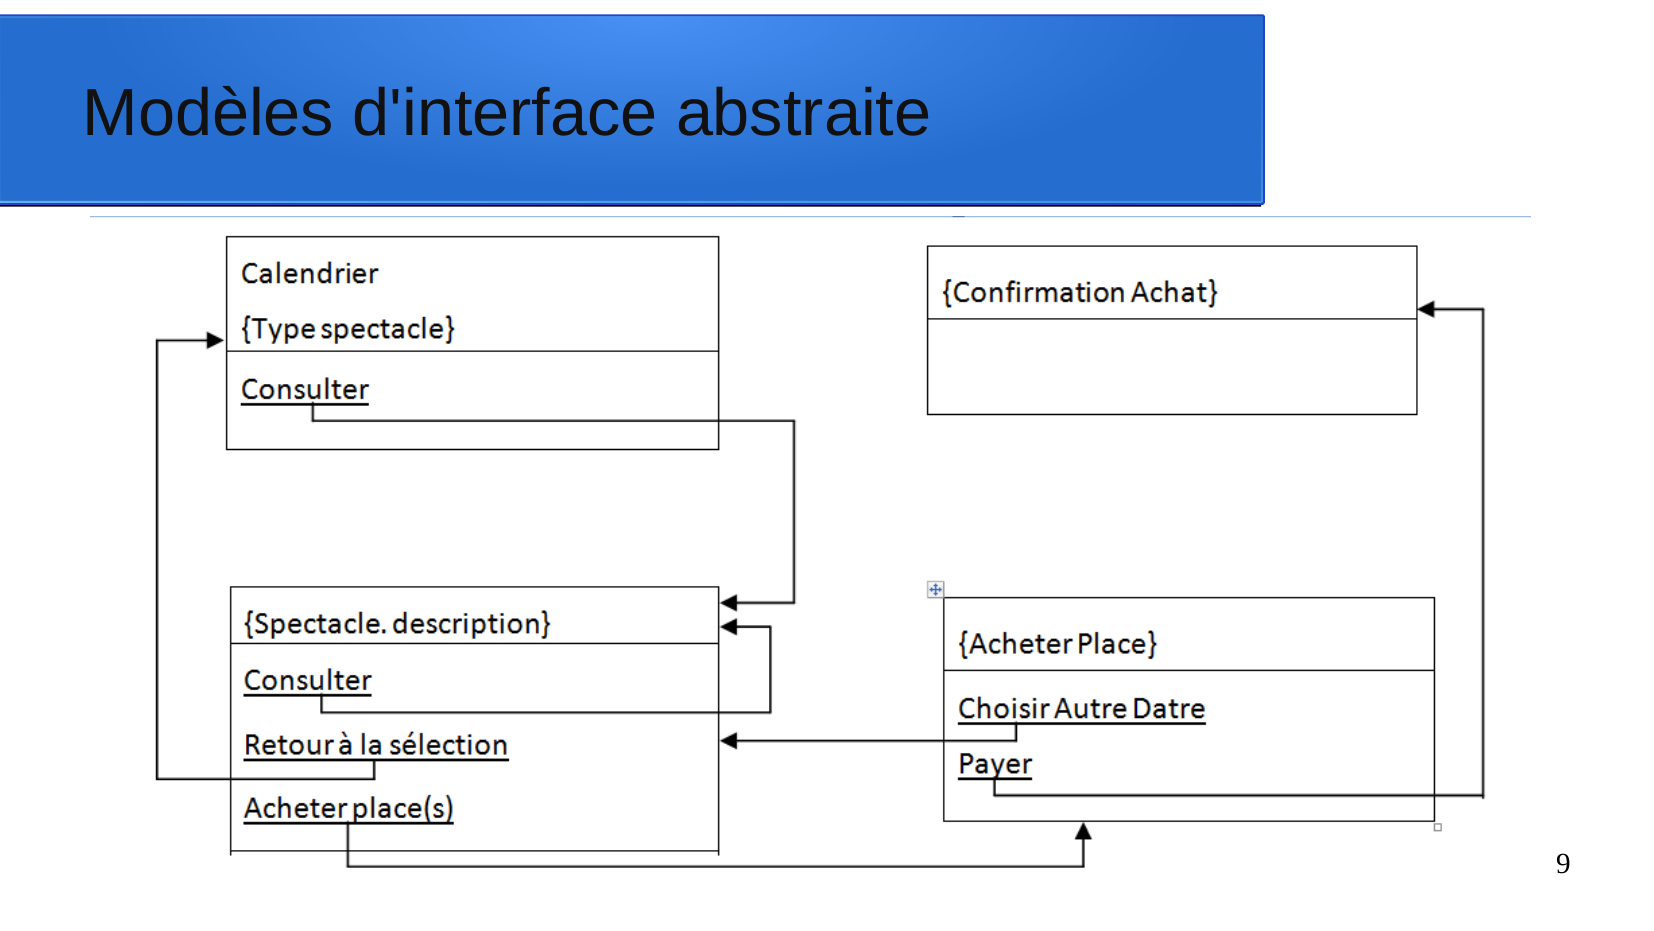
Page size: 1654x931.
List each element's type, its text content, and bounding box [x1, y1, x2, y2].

title Modèles d'interface abstraite [82, 35, 1235, 189]
picture [90, 216, 1531, 916]
